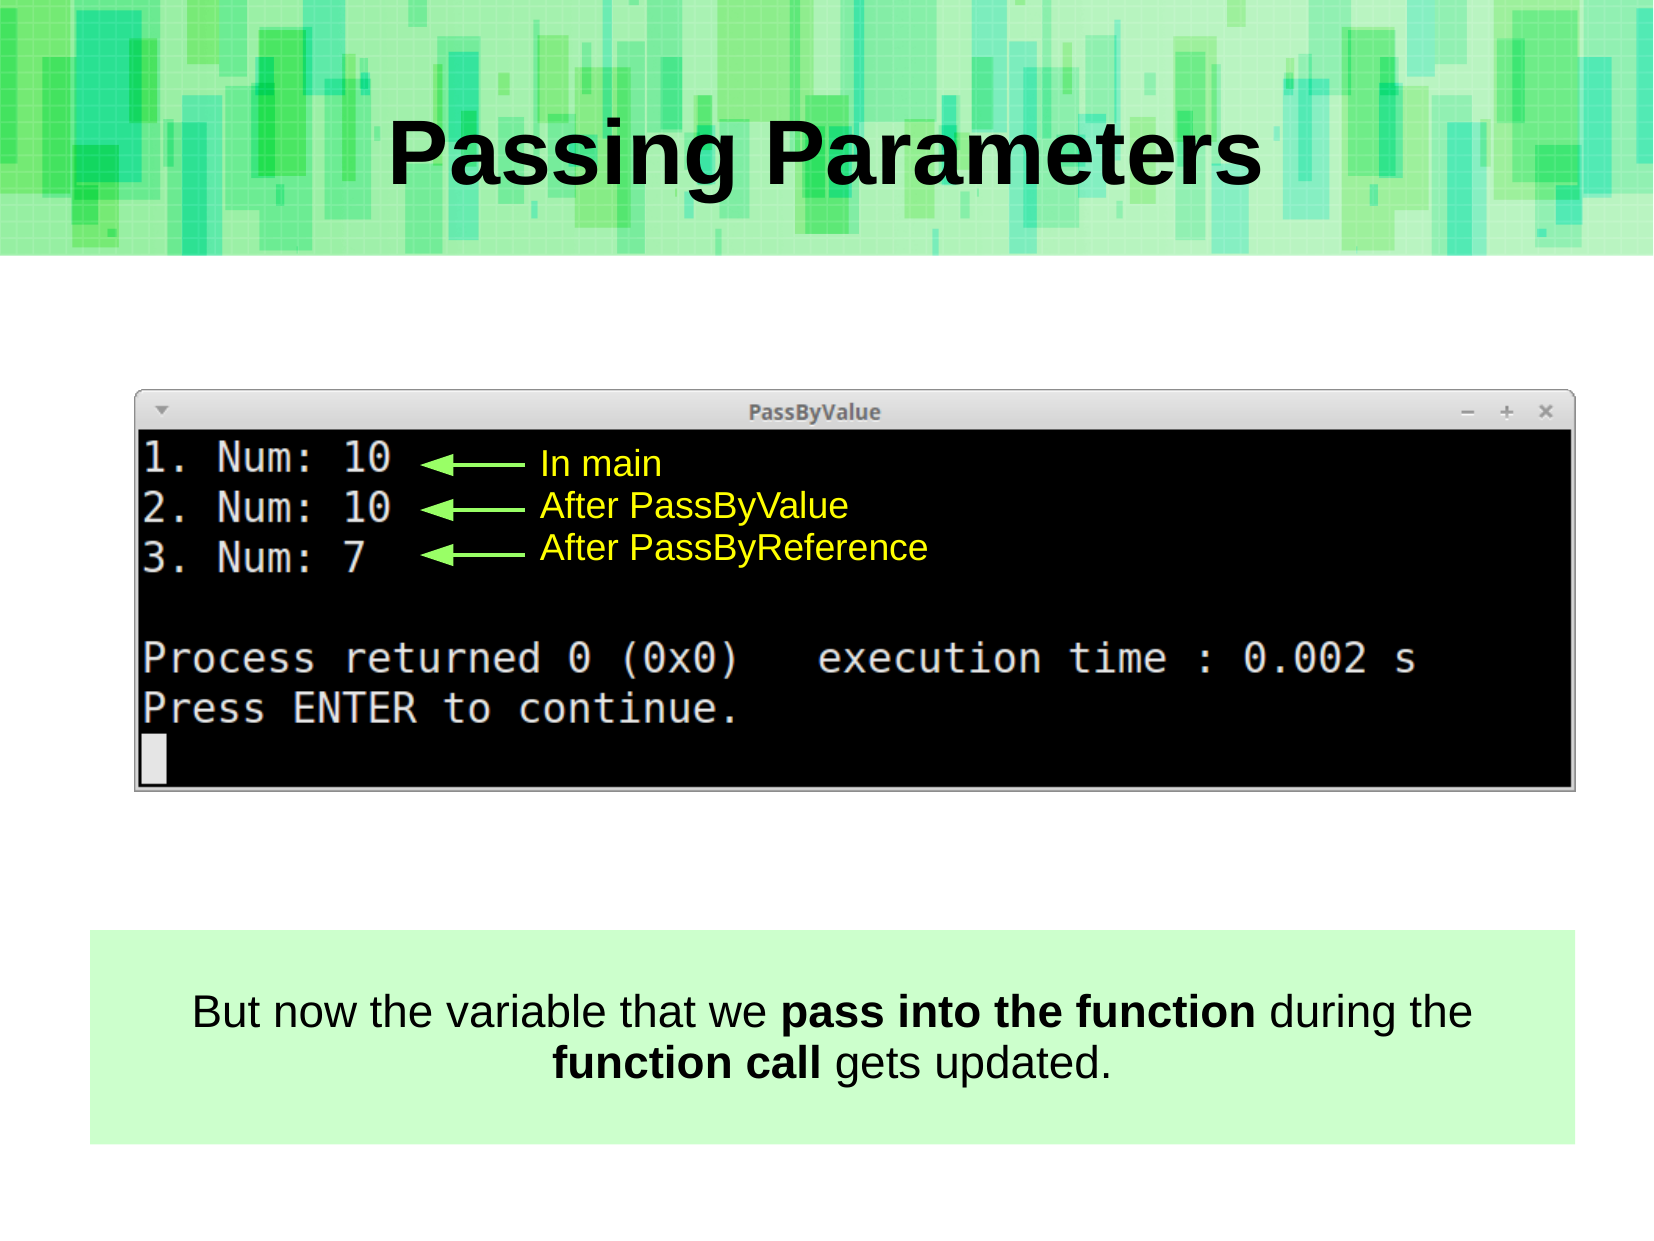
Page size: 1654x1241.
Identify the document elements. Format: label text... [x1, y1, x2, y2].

text_box But now the variable that we pass into the function during the function call gets updated. [90, 930, 1576, 1145]
picture [0, 0, 1654, 1241]
title Passing Parameters [82, 49, 1571, 257]
text_box In main After PassByValue After PassByReference [525, 435, 1321, 576]
